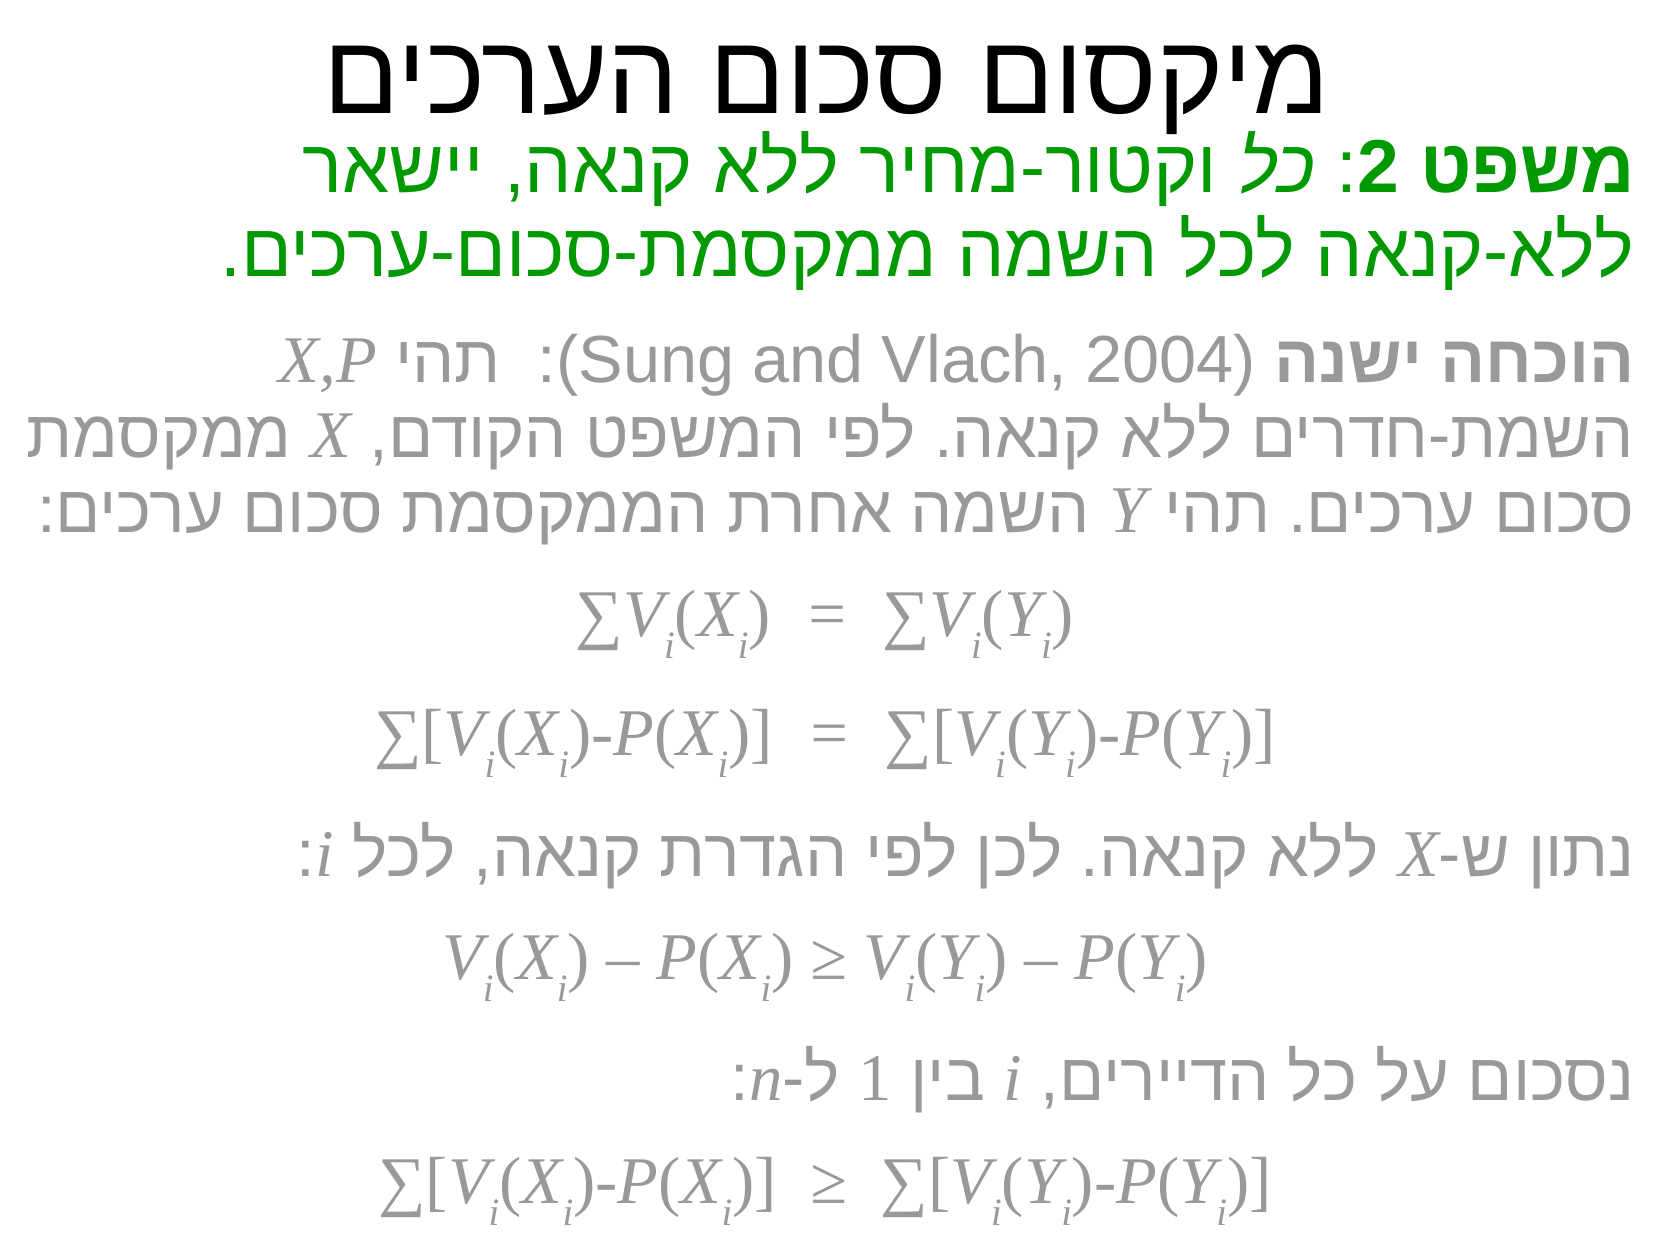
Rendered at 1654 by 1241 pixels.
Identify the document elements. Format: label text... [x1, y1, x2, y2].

title מיקסום סכום הערכים [0, 0, 1654, 151]
list משפט 2: כל וקטור-מחיר ללא קנאה, יישאר ללא-קנאה לכל השמה ממקסמת-סכום-ערכים. הוכחה ישנה (Sung and Vlach, 2004): תהי X,P השמת-חדרים ללא קנאה. לפי המשפט הקודם, X ממקסמת סכום ערכים. תהי Y השמה אחרת הממקסמת סכום ערכים: ∑Vi(Xi) = ∑Vi(Yi) ∑[Vi(Xi)-P(Xi)] = ∑[Vi(Yi)-P(Yi)] נתון ש-X ללא קנאה. לכן לפי הגדרת קנאה, לכל i: Vi(Xi) – P(Xi) ≥ Vi(Yi) – P(Yi) נסכום על כל הדיירים, i בין 1 ל-n: ∑[Vi(Xi)-P(Xi)] ≥ ∑[Vi(Yi)-P(Yi)] [15, 124, 1636, 1201]
